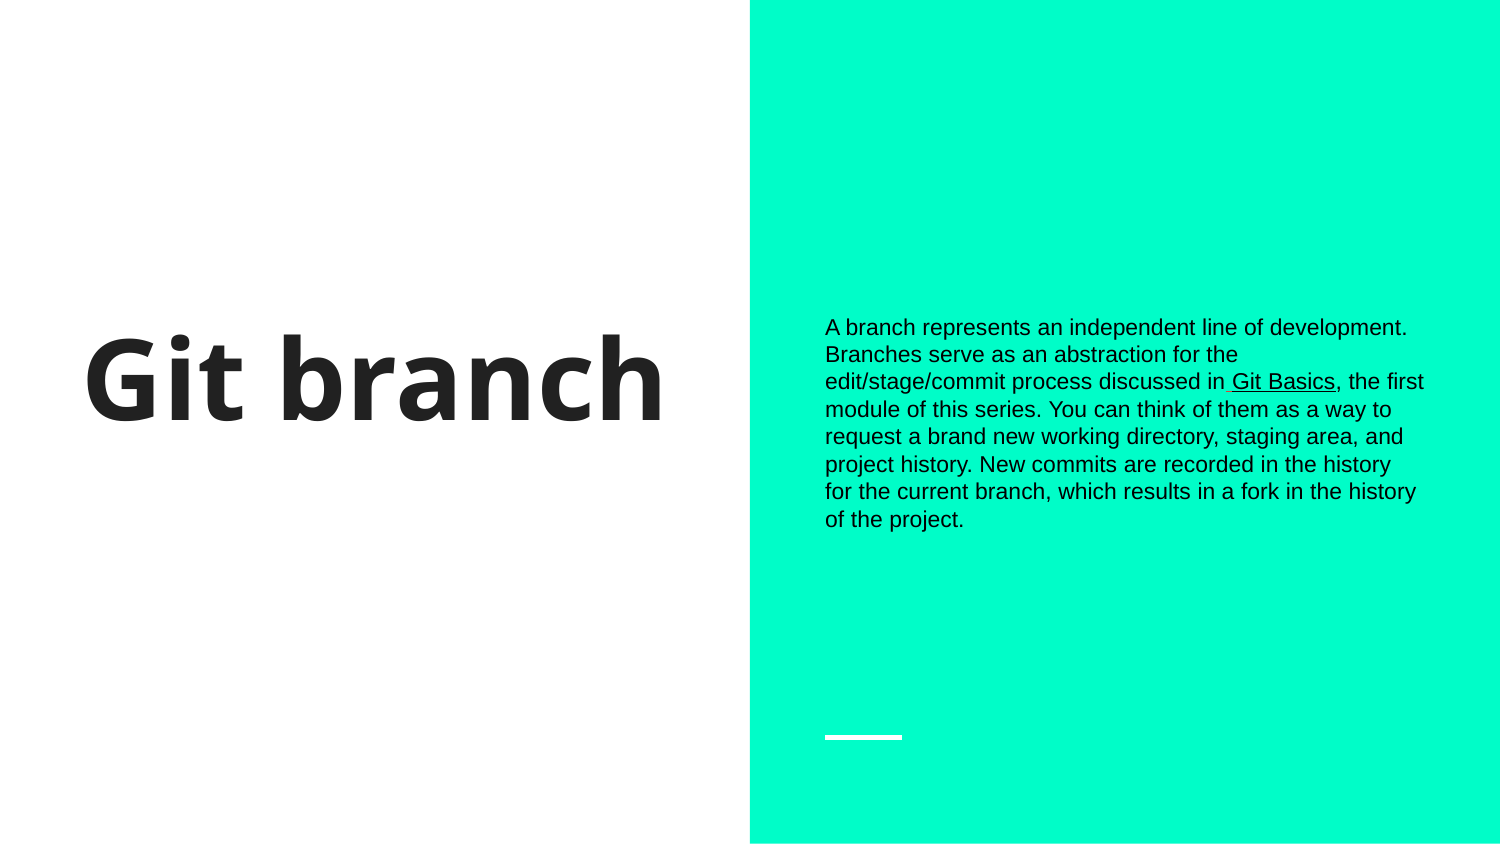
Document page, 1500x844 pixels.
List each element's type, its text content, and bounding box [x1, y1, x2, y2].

title Git branch [43, 177, 708, 458]
list A branch represents an independent line of development. Branches serve as an abstraction for the edit/stage/commit process discussed in Git Basics, the first module of this series. You can think of them as a way to request a brand new working directory, staging area, and project history. New commits are recorded in the history for the current branch, which results in a fork in the history of the project. [810, 118, 1440, 725]
